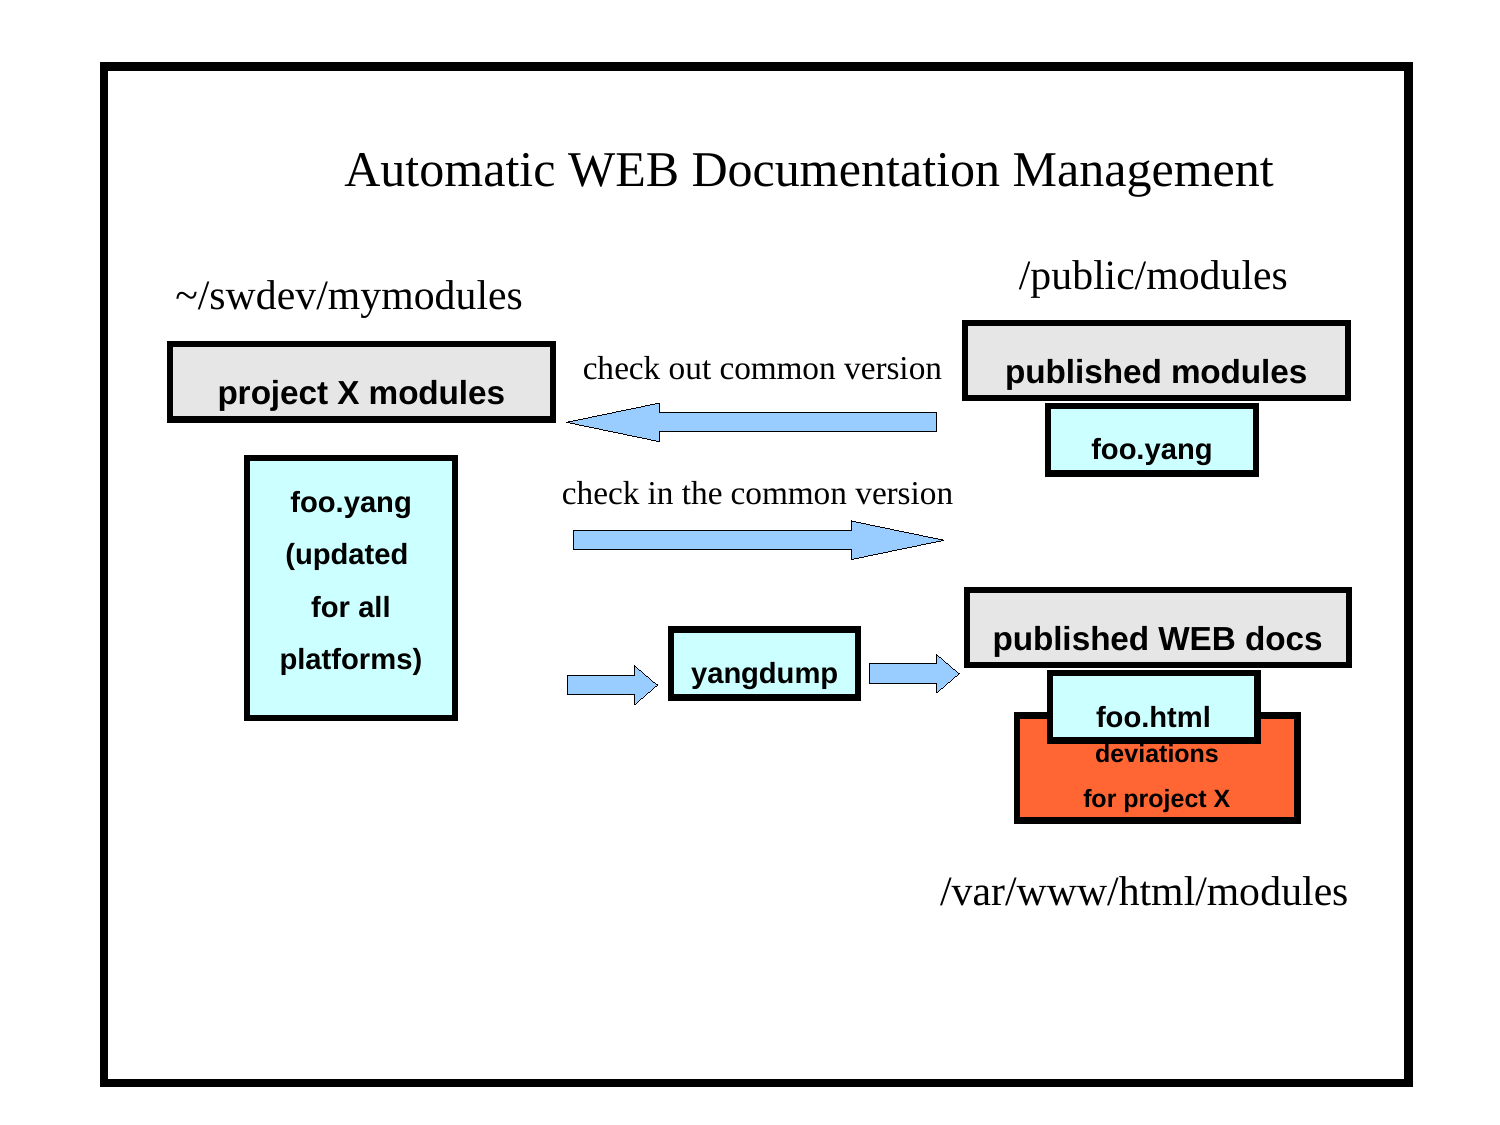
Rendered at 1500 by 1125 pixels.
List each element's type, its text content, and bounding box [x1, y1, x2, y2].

text_box check out common version [568, 339, 958, 394]
text_box [567, 665, 658, 705]
text_box ~/swdev/mymodules [160, 260, 539, 326]
text_box yangdump [671, 629, 858, 698]
text_box Automatic WEB Documentation Management [329, 128, 1290, 204]
text_box foo.html [1049, 672, 1258, 741]
text_box /public/modules [1004, 240, 1304, 306]
text_box [566, 403, 937, 442]
text_box /var/www/html/modules [925, 856, 1364, 922]
text_box published WEB docs [966, 589, 1350, 666]
text_box foo.yang [1048, 405, 1256, 474]
text_box project X modules [170, 344, 553, 420]
text_box published modules [965, 322, 1348, 399]
text_box [869, 654, 960, 693]
text_box foo.yang (updated for all platforms) [247, 458, 455, 719]
text_box deviations for project X [1016, 715, 1298, 821]
text_box [573, 520, 944, 560]
text_box check in the common version [547, 463, 970, 519]
